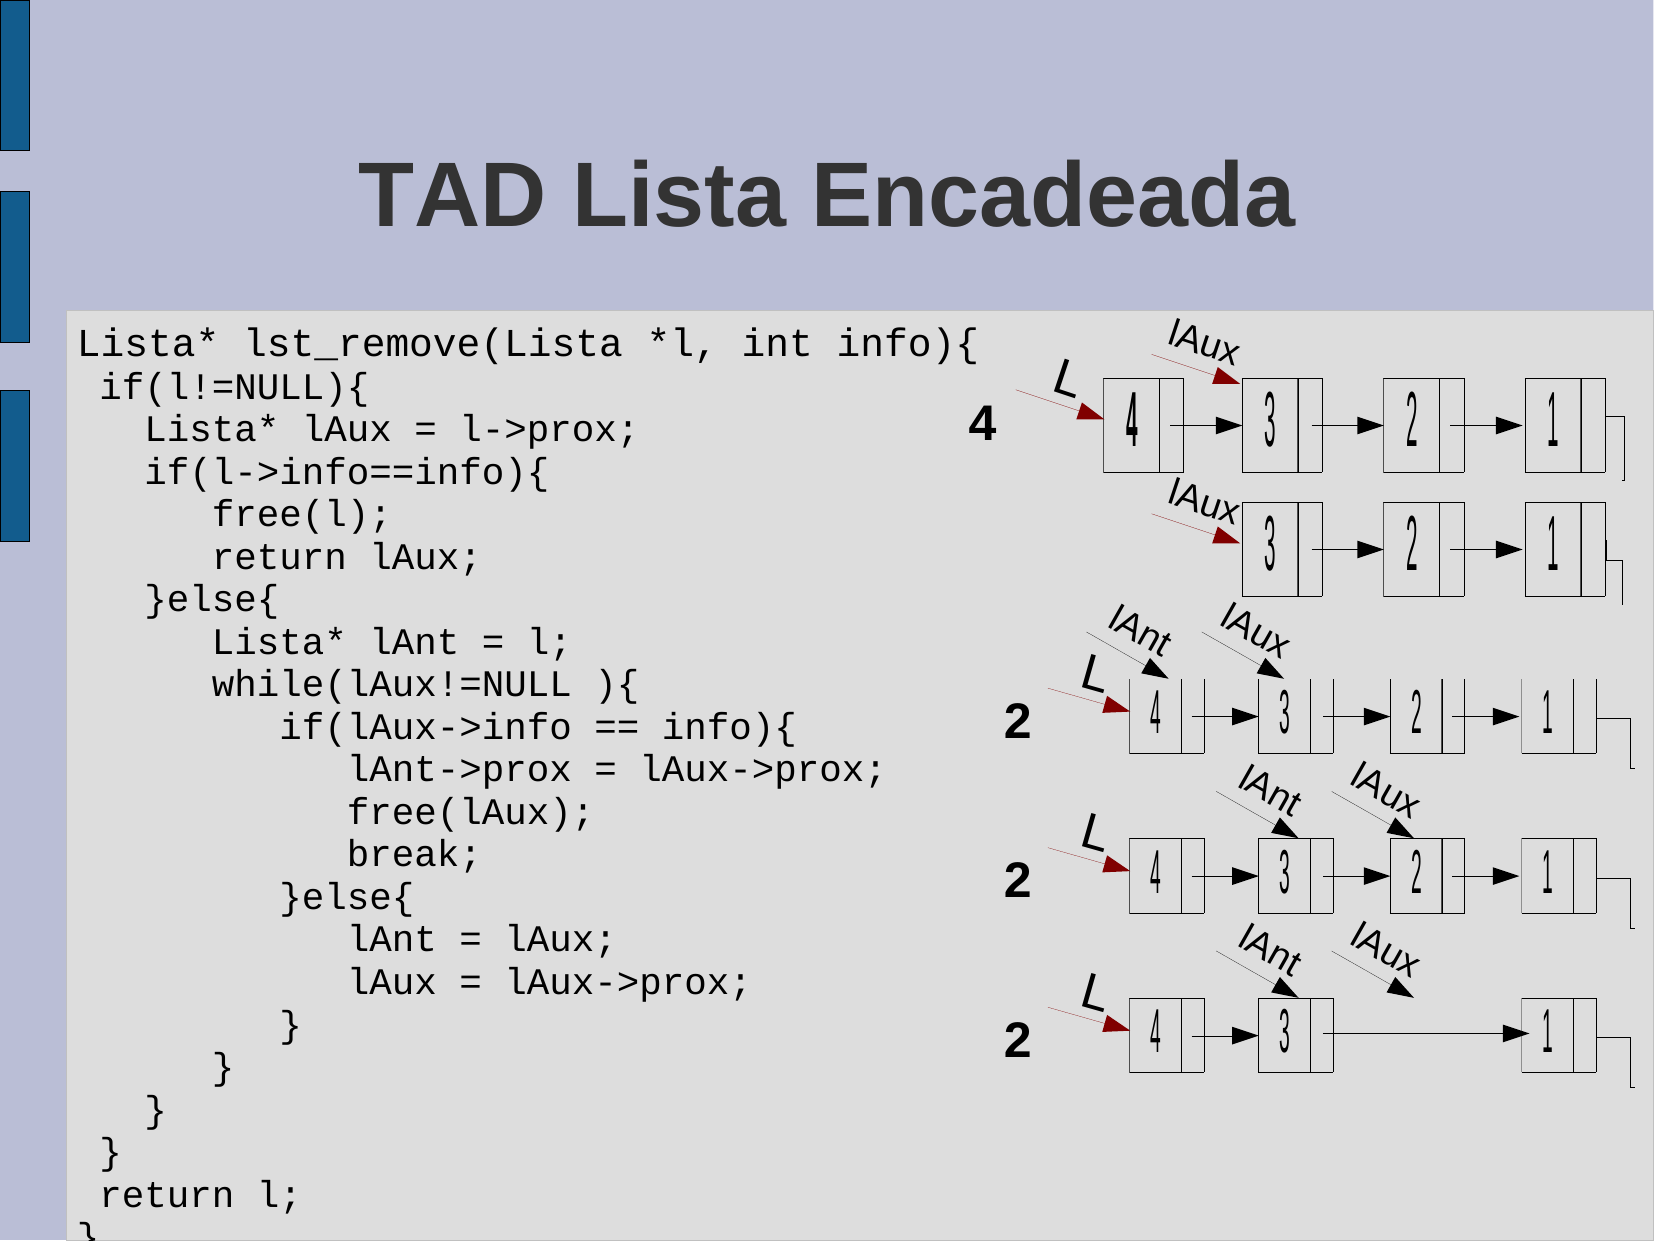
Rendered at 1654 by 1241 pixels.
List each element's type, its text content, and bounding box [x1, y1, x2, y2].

title TAD Lista Encadeada [121, 91, 1534, 299]
chart [1241, 378, 1324, 479]
text_box 2 [1003, 1011, 1032, 1070]
chart [1129, 998, 1206, 1078]
list Lista* lst_remove(Lista *l, int info){ if(l!=NULL){ Lista* lAux = l->prox; if(l->info==info){ free(l); return lAux; }else{ Lista* lAnt = l; while(lAux!=NULL ){ if(lAux->info == info){ lAnt->prox = lAux->prox; free(lAux); break; }else{ lAnt = lAux; lAux = lAux->prox; } } } } return l; } [59, 323, 1004, 1202]
chart [1524, 502, 1607, 603]
chart [1389, 679, 1466, 759]
chart [1258, 838, 1334, 919]
chart [1383, 378, 1465, 479]
chart [1129, 679, 1206, 759]
text_box 2 [1003, 852, 1032, 910]
chart [1524, 378, 1607, 479]
chart [1241, 502, 1324, 603]
chart [1521, 838, 1598, 919]
chart [1258, 998, 1334, 1078]
chart [1103, 378, 1185, 479]
chart [1521, 679, 1598, 759]
text_box 2 [1003, 692, 1032, 750]
chart [1521, 998, 1598, 1078]
text_box 4 [968, 395, 997, 453]
chart [1129, 838, 1206, 919]
chart [1383, 502, 1465, 603]
chart [1389, 838, 1466, 919]
chart [1258, 679, 1334, 759]
